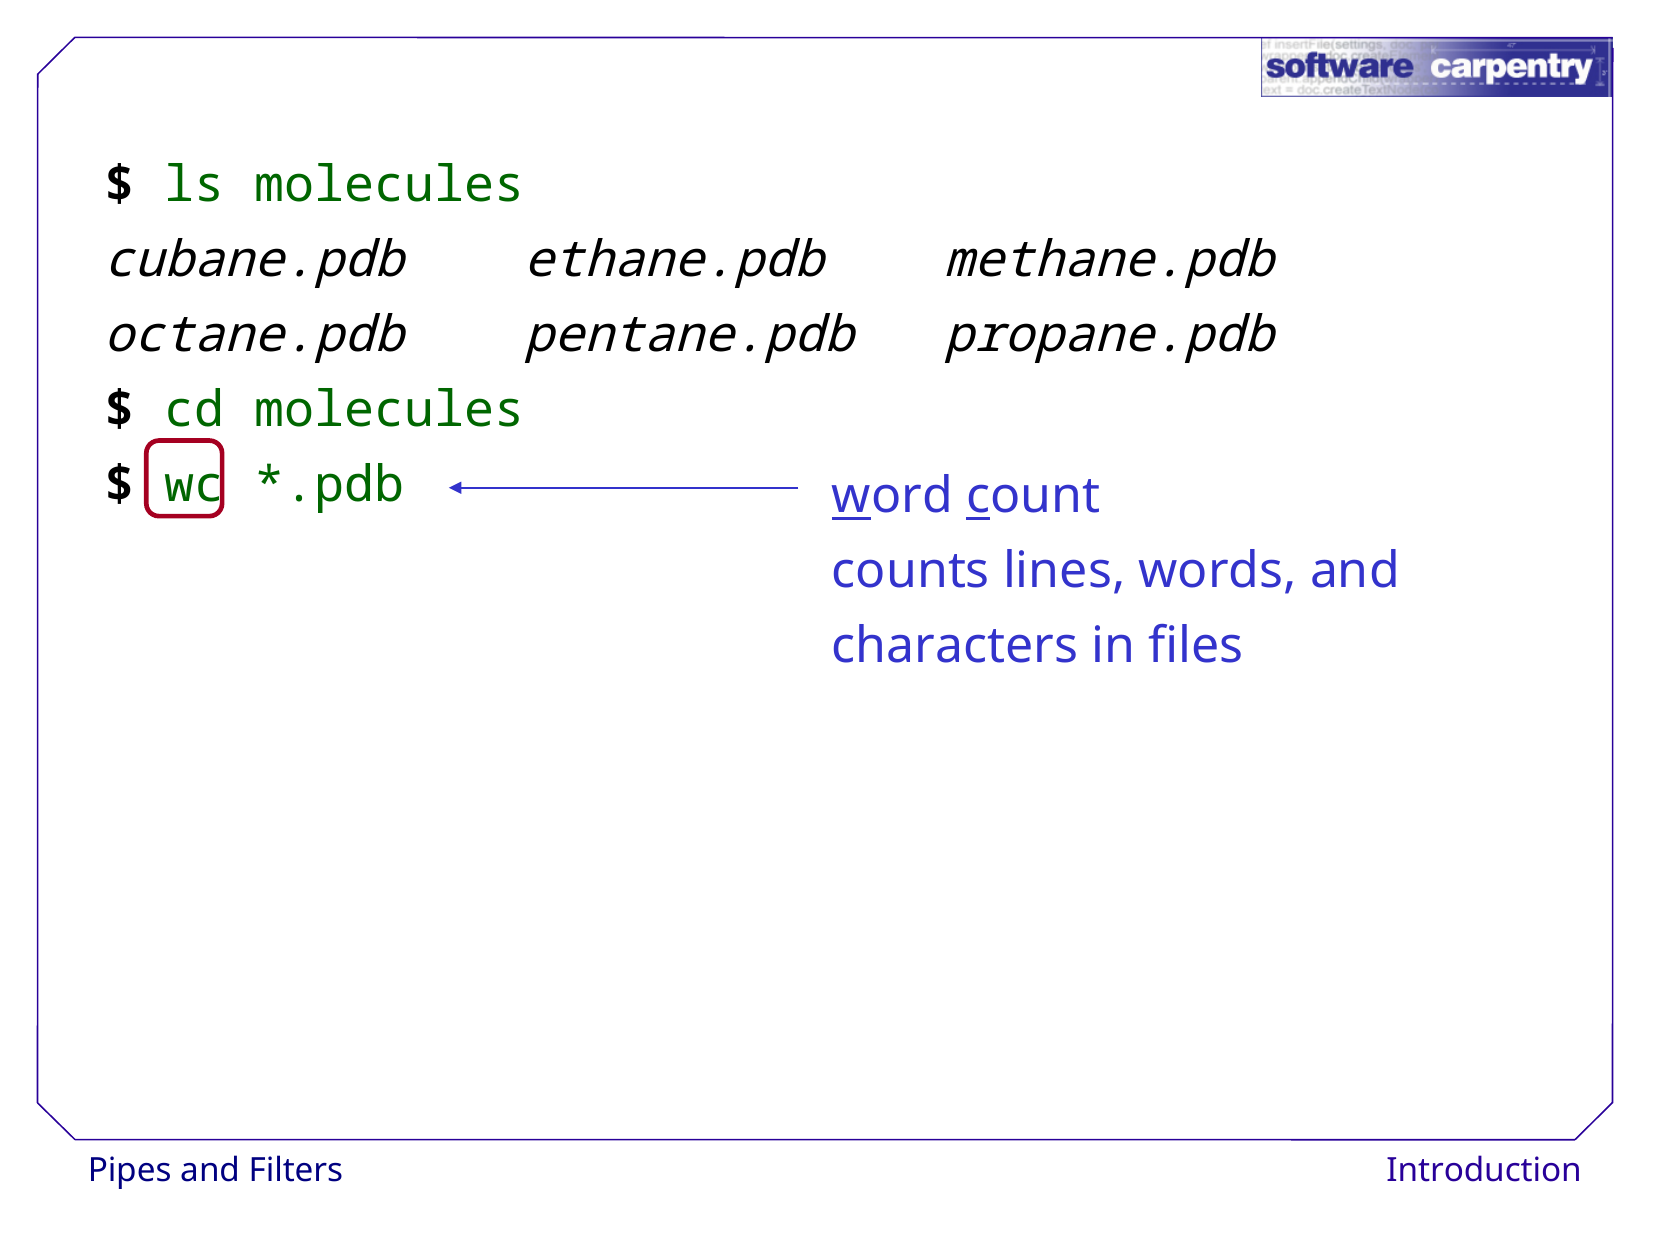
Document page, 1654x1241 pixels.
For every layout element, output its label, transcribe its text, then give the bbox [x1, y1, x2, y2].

text_box word count counts lines, words, and characters in files [817, 440, 1602, 772]
picture [1261, 39, 1613, 97]
text_box $ ls molecules cubane.pdb ethane.pdb methane.pdb octane.pdb pentane.pdb propane.pdb $ cd molecules $ wc *.pdb [89, 128, 1512, 1131]
